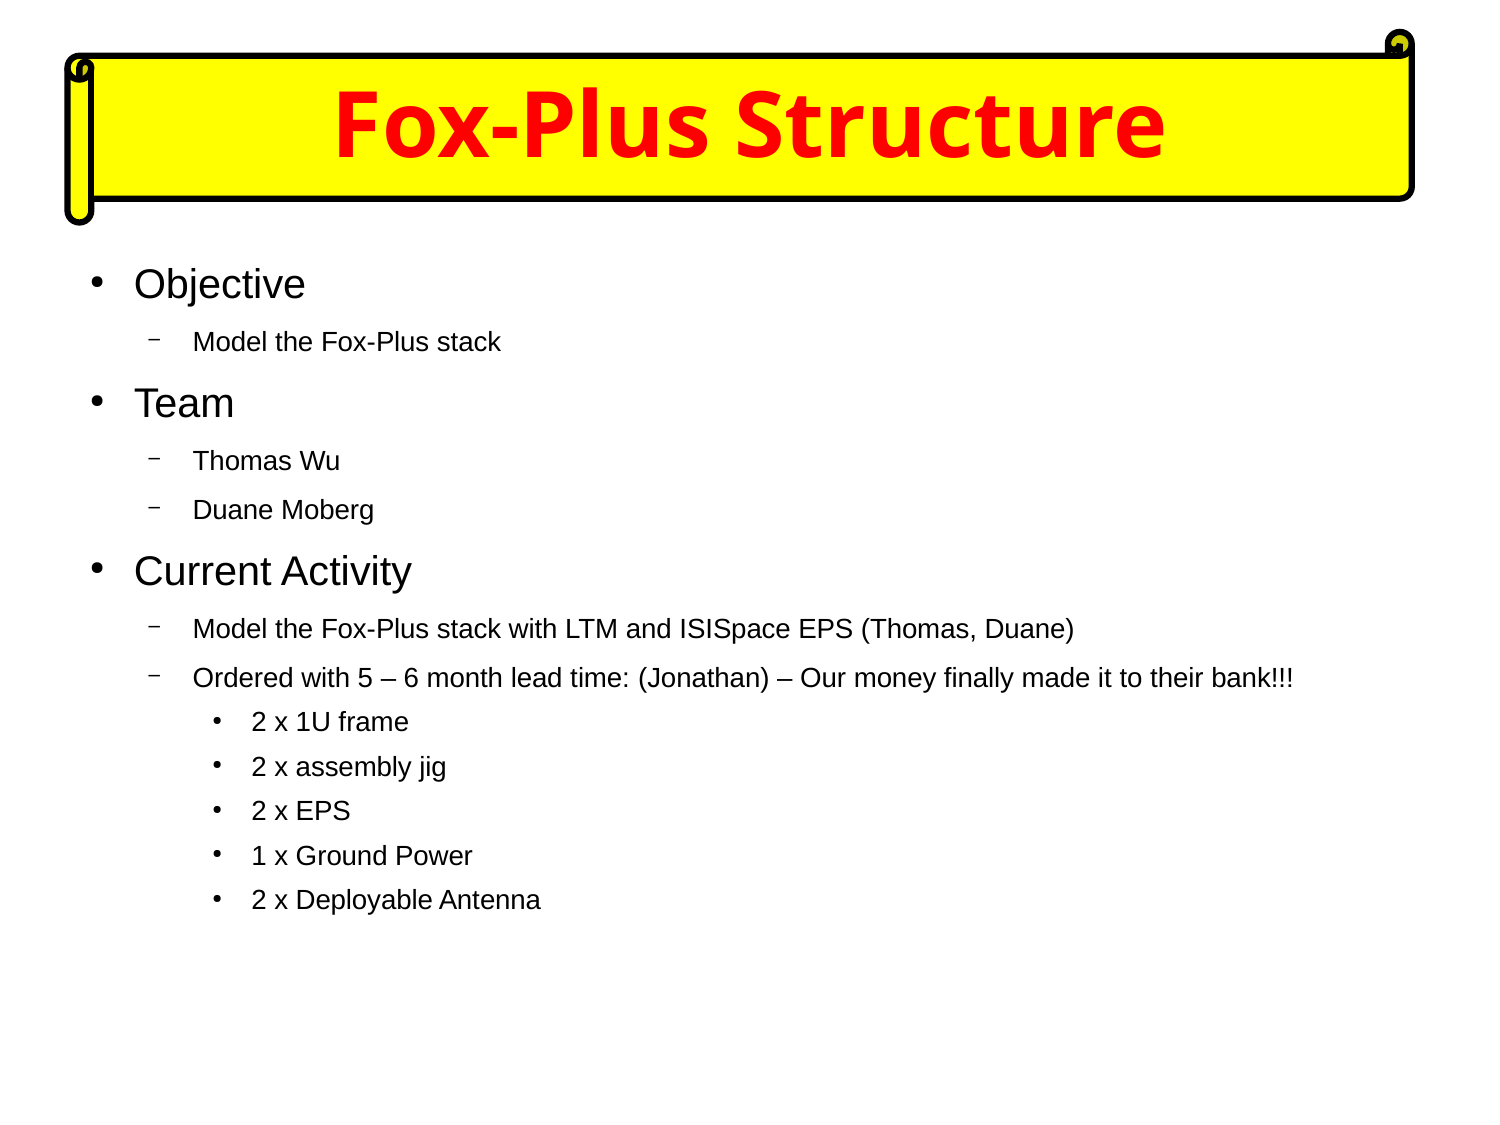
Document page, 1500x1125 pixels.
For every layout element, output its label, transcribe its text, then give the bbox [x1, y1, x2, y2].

text_box [67, 184, 1412, 223]
text_box [72, 31, 1412, 58]
text_box Fox-Plus Structure [0, 58, 1500, 184]
list Objective Model the Fox-Plus stack Team Thomas Wu Duane Moberg Current Activity Model the Fox-Plus stack with LTM and ISISpace EPS (Thomas, Duane) Ordered with 5 – 6 month lead time: (Jonathan) – Our money finally made it to their bank!!! 2 x 1U frame 2 x assembly jig 2 x EPS 1 x Ground Power 2 x Deployable Antenna [75, 263, 1425, 916]
